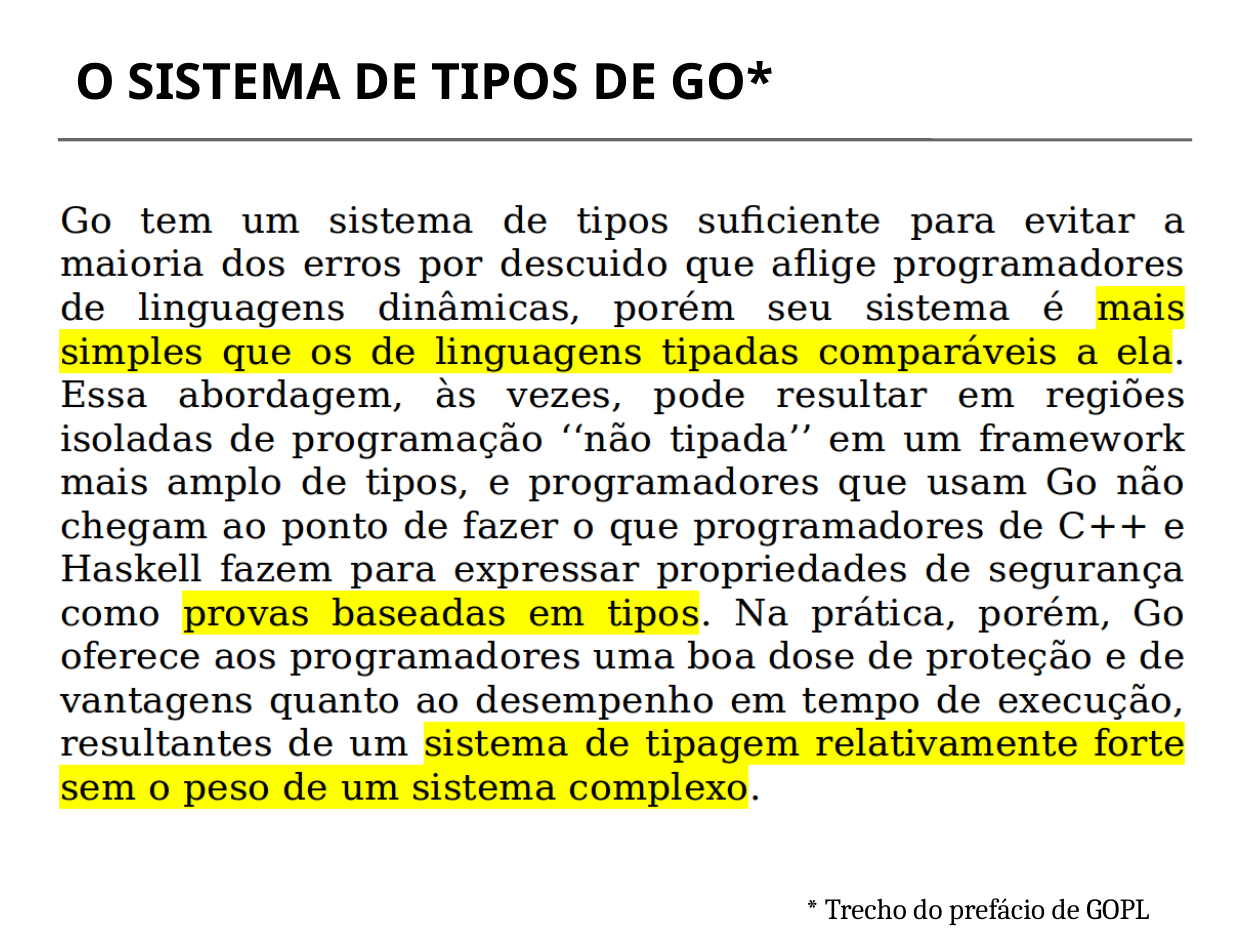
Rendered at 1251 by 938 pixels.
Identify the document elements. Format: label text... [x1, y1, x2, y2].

title O SISTEMA DE TIPOS DE GO* [62, 37, 1188, 122]
picture [55, 200, 1195, 815]
text_box * Trecho do prefácio de GOPL [791, 885, 1250, 938]
